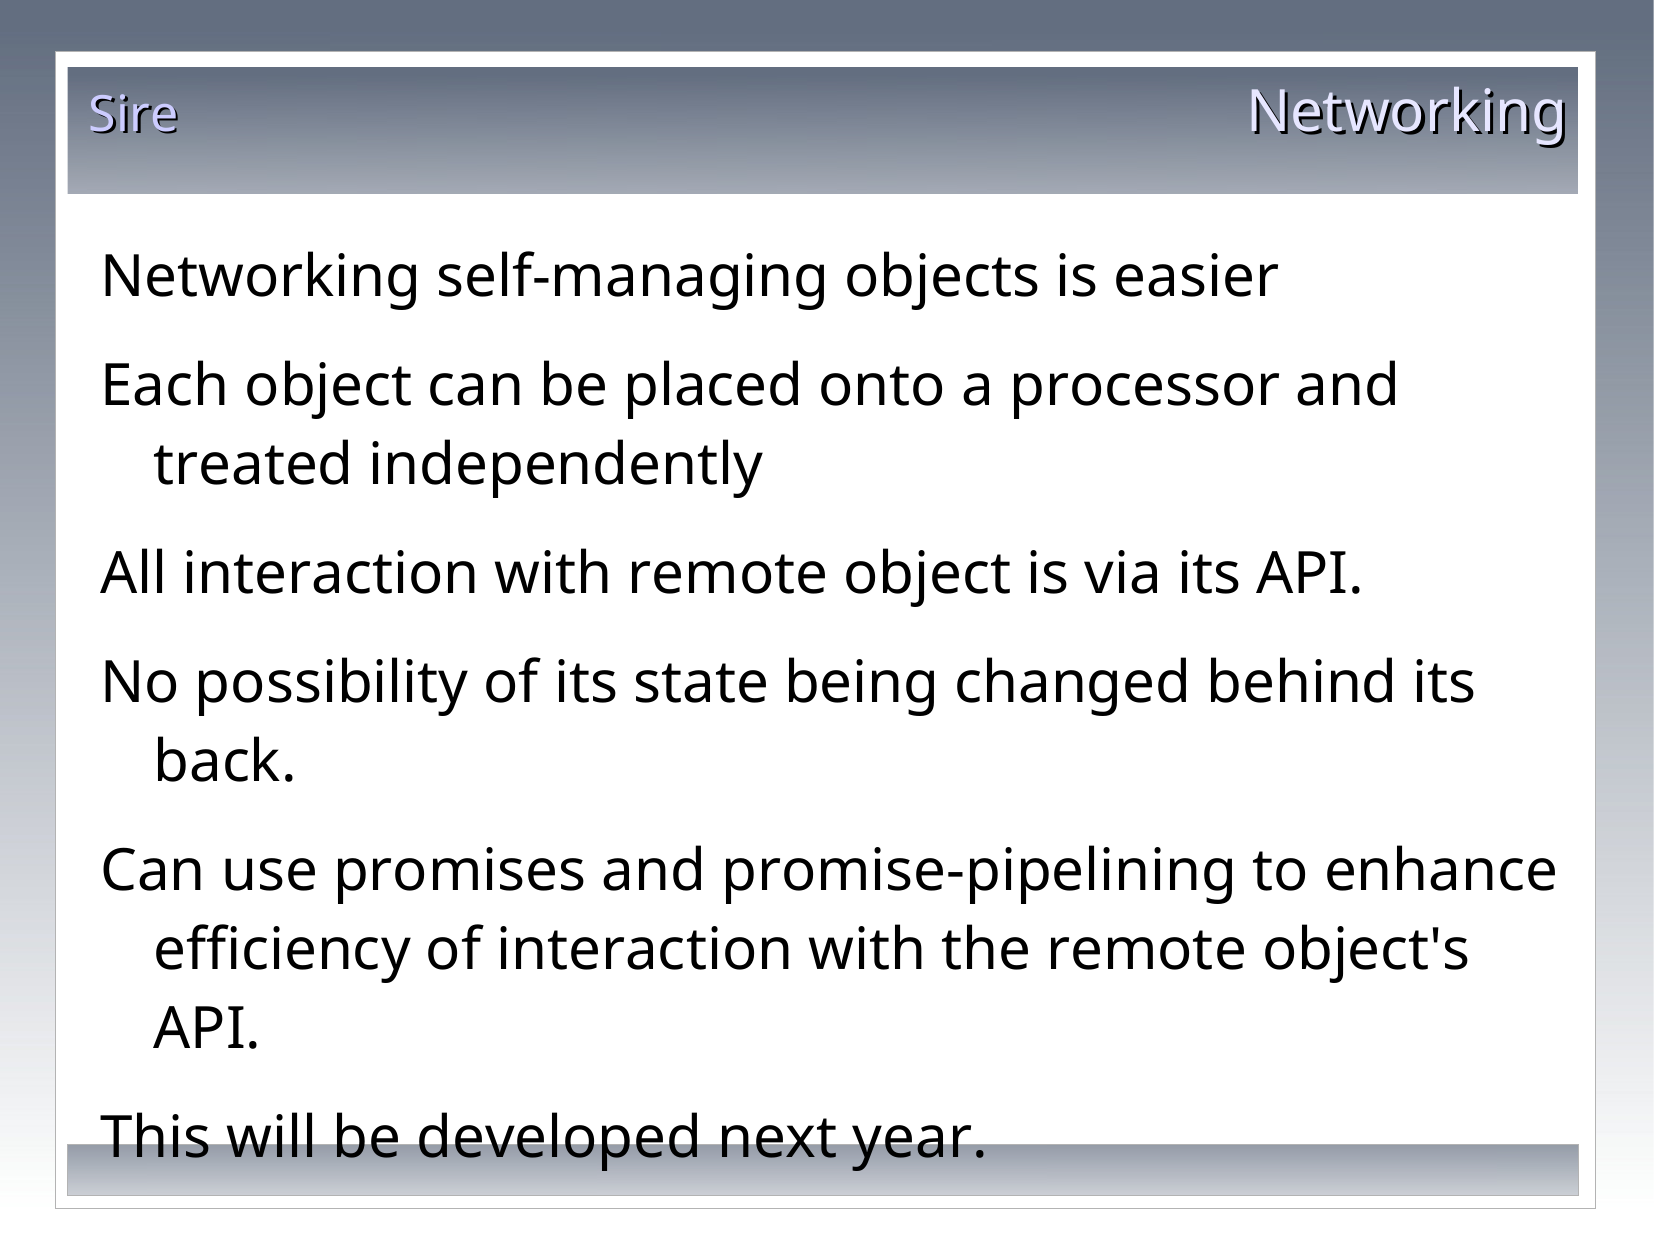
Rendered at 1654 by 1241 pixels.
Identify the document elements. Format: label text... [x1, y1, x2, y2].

picture [0, 0, 1654, 1241]
title Networking [567, 68, 1567, 196]
list Networking self-managing objects is easier Each object can be placed onto a processor and treated independently All interaction with remote object is via its API. No possibility of its state being changed behind its back. Can use promises and promise-pipelining to enhance efficiency of interaction with the remote object's API. This will be developed next year. [82, 234, 1571, 1119]
